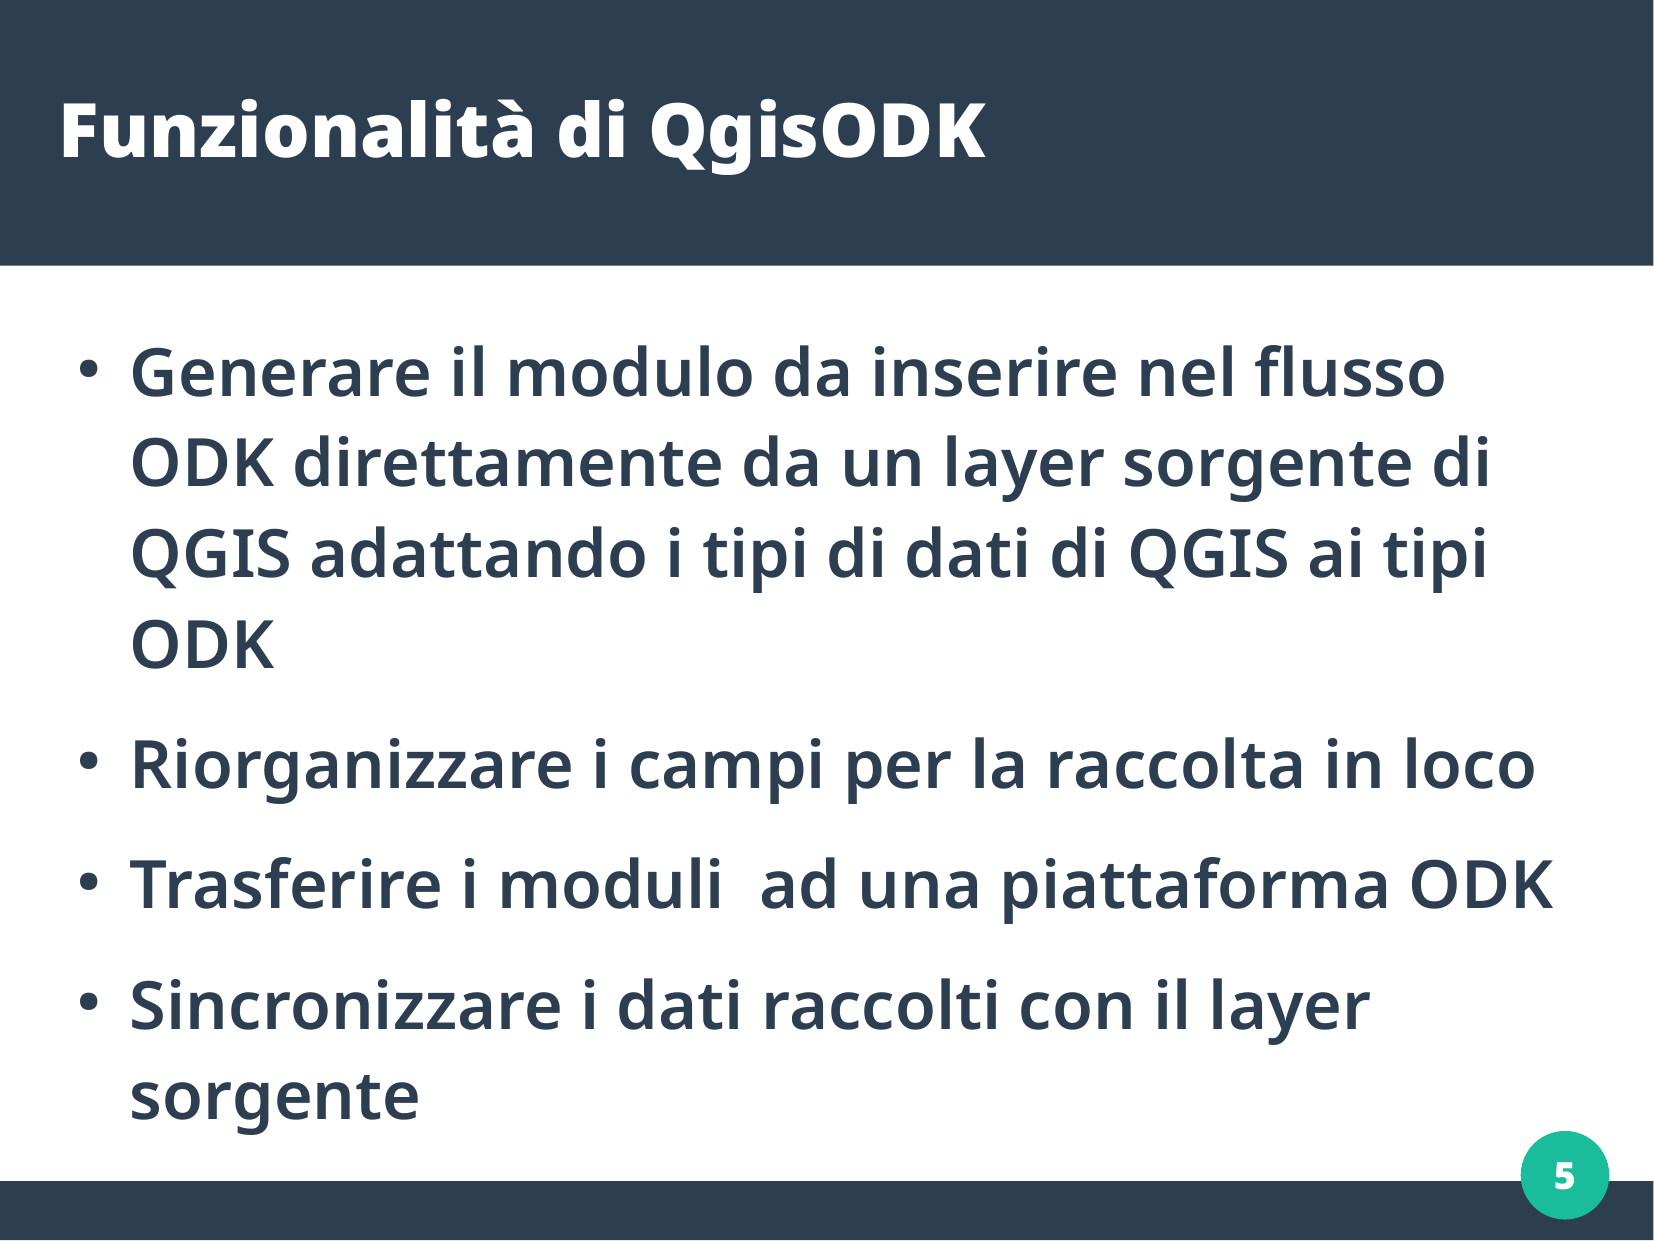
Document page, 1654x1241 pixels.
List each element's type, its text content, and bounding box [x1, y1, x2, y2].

list Generare il modulo da inserire nel flusso ODK direttamente da un layer sorgente di QGIS adattando i tipi di dati di QGIS ai tipi ODK Riorganizzare i campi per la raccolta in loco Trasferire i moduli ad una piattaforma ODK Sincronizzare i dati raccolti con il layer sorgente [59, 324, 1595, 1152]
title Funzionalità di QgisODK [59, 49, 1595, 207]
